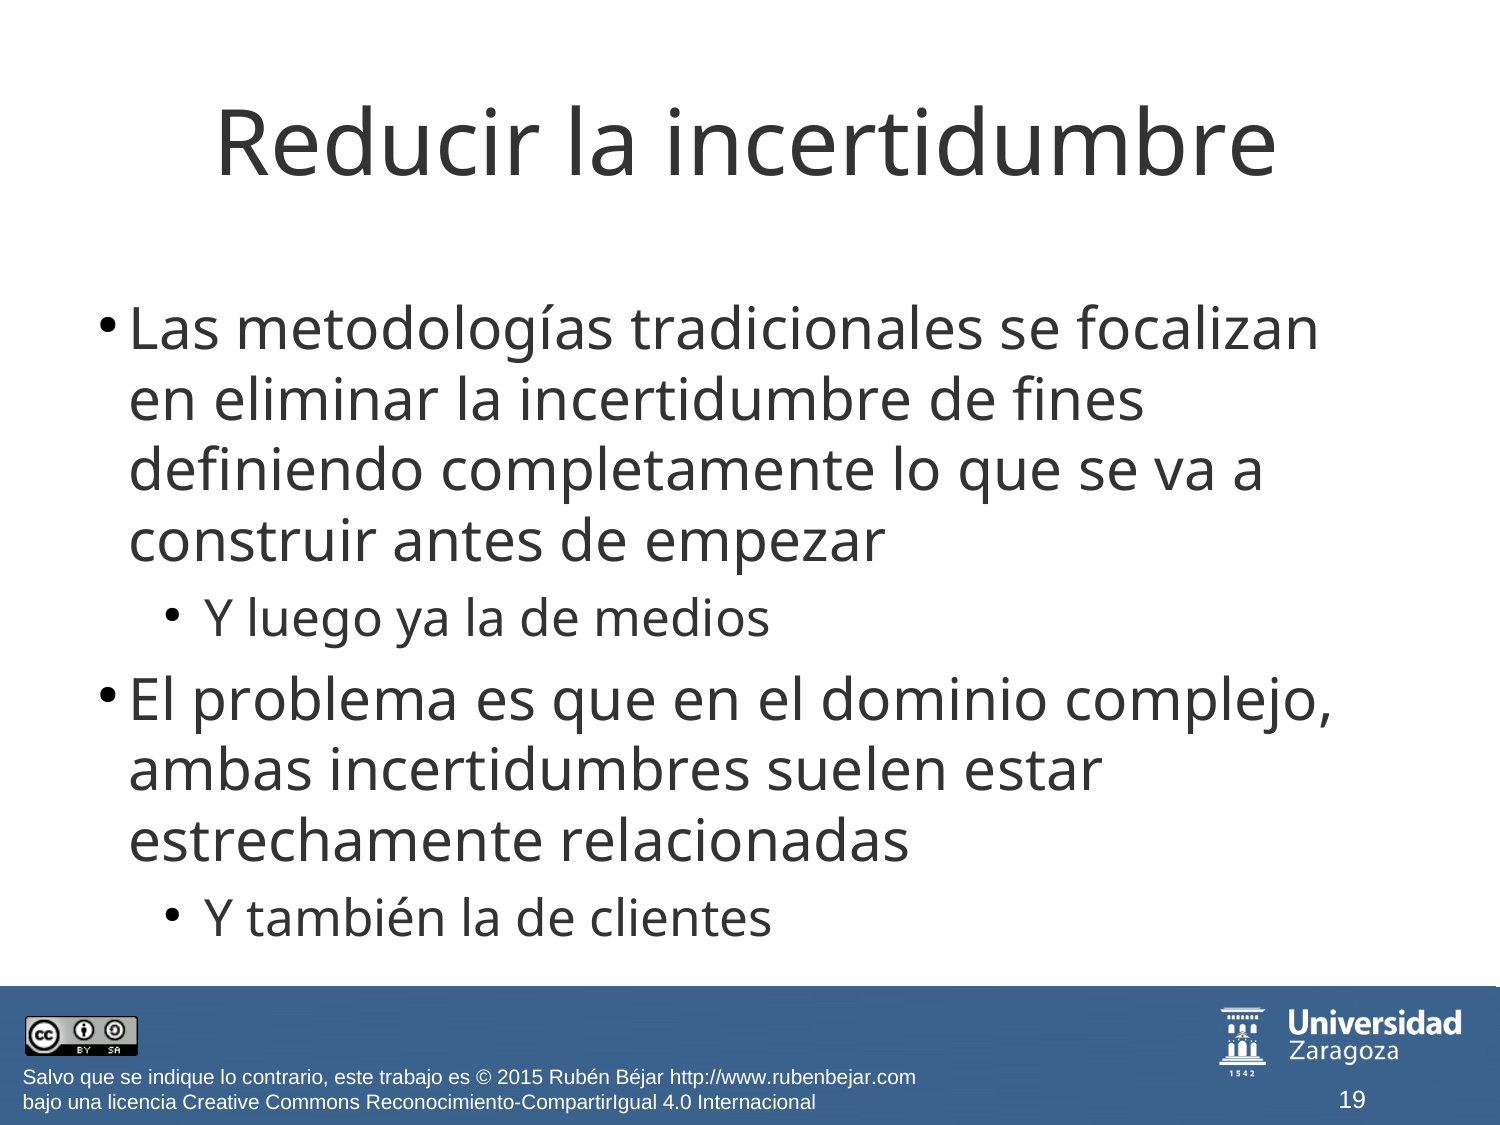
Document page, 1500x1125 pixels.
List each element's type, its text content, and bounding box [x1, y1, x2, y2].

title Reducir la incertidumbre [74, 21, 1420, 257]
list Las metodologías tradicionales se focalizan en eliminar la incertidumbre de fines definiendo completamente lo que se va a construir antes de empezar Y luego ya la de medios El problema es que en el dominio complejo, ambas incertidumbres suelen estar estrechamente relacionadas Y también la de clientes [82, 283, 1418, 957]
picture [0, 986, 1500, 1125]
